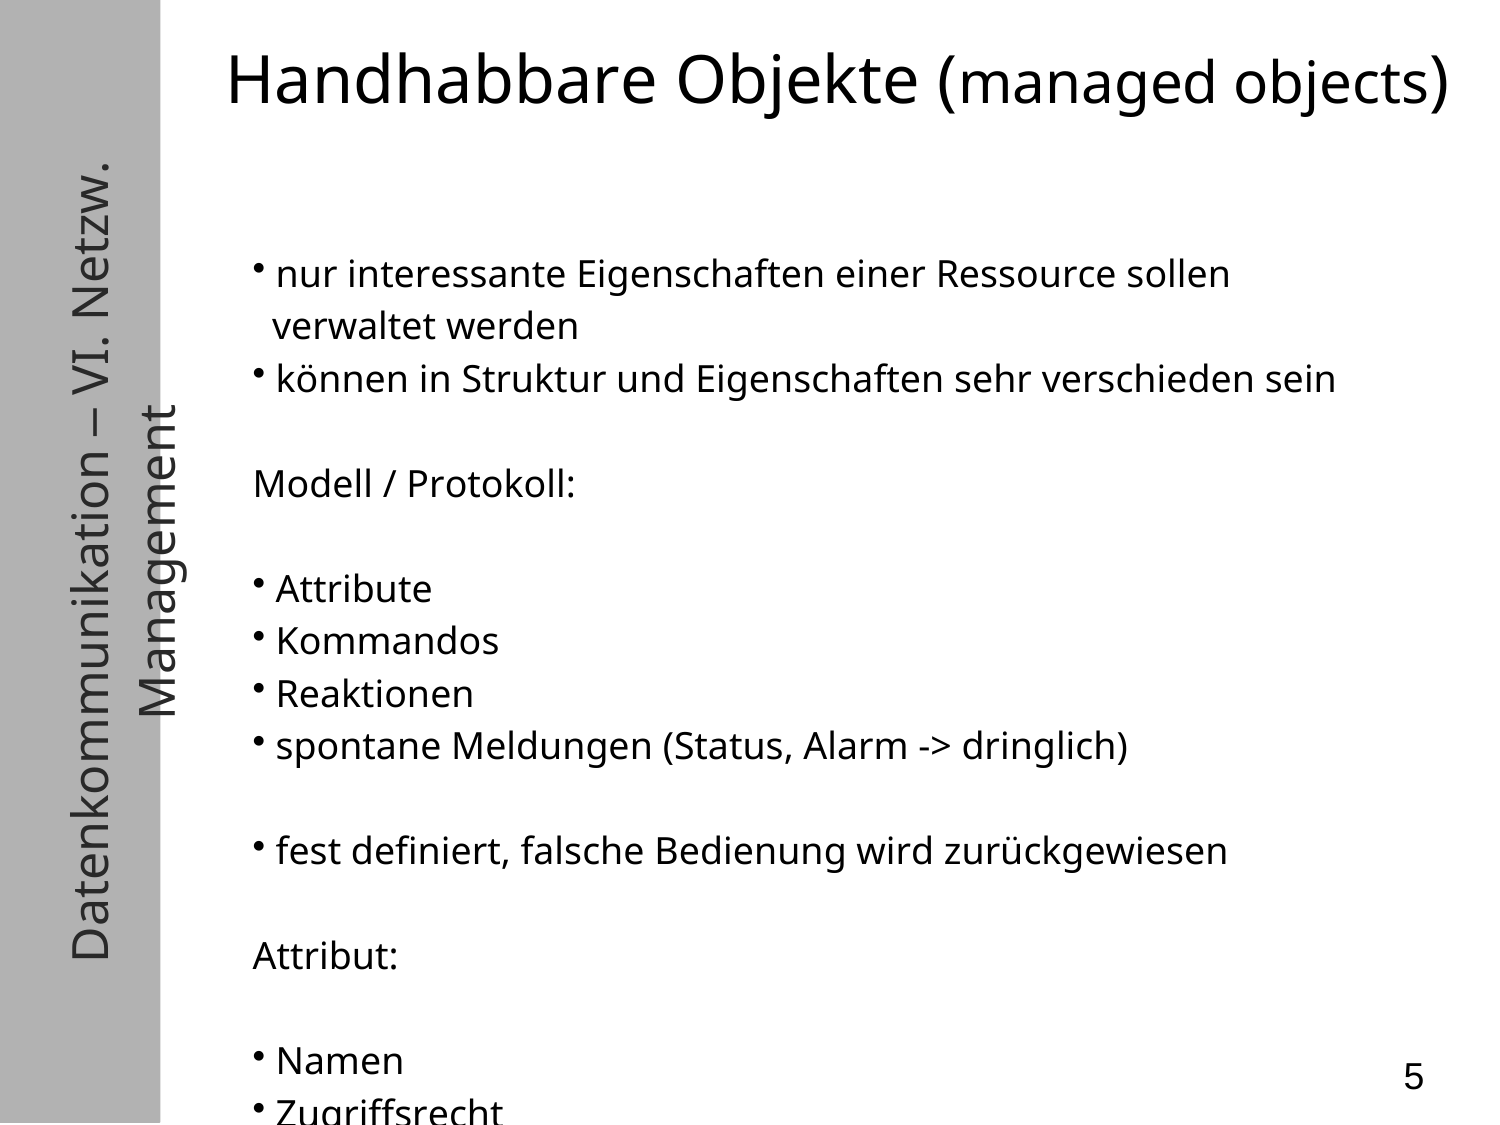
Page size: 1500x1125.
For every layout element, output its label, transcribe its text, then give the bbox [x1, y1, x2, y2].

text_box <number> [1403, 1056, 1479, 1106]
text_box Handhabbare Objekte (managed objects) [211, 30, 1464, 125]
text_box Datenkommunikation – VI. Netzw. Management [47, 1, 178, 1124]
text_box nur interessante Eigenschaften einer Ressource sollen verwaltet werden können in Struktur und Eigenschaften sehr verschieden sein Modell / Protokoll: Attribute Kommandos Reaktionen spontane Meldungen (Status, Alarm -> dringlich) fest definiert, falsche Bedienung wird zurückgewiesen Attribut: Namen Zugriffsrecht Wert [237, 187, 1448, 1125]
text_box [0, 0, 160, 1123]
